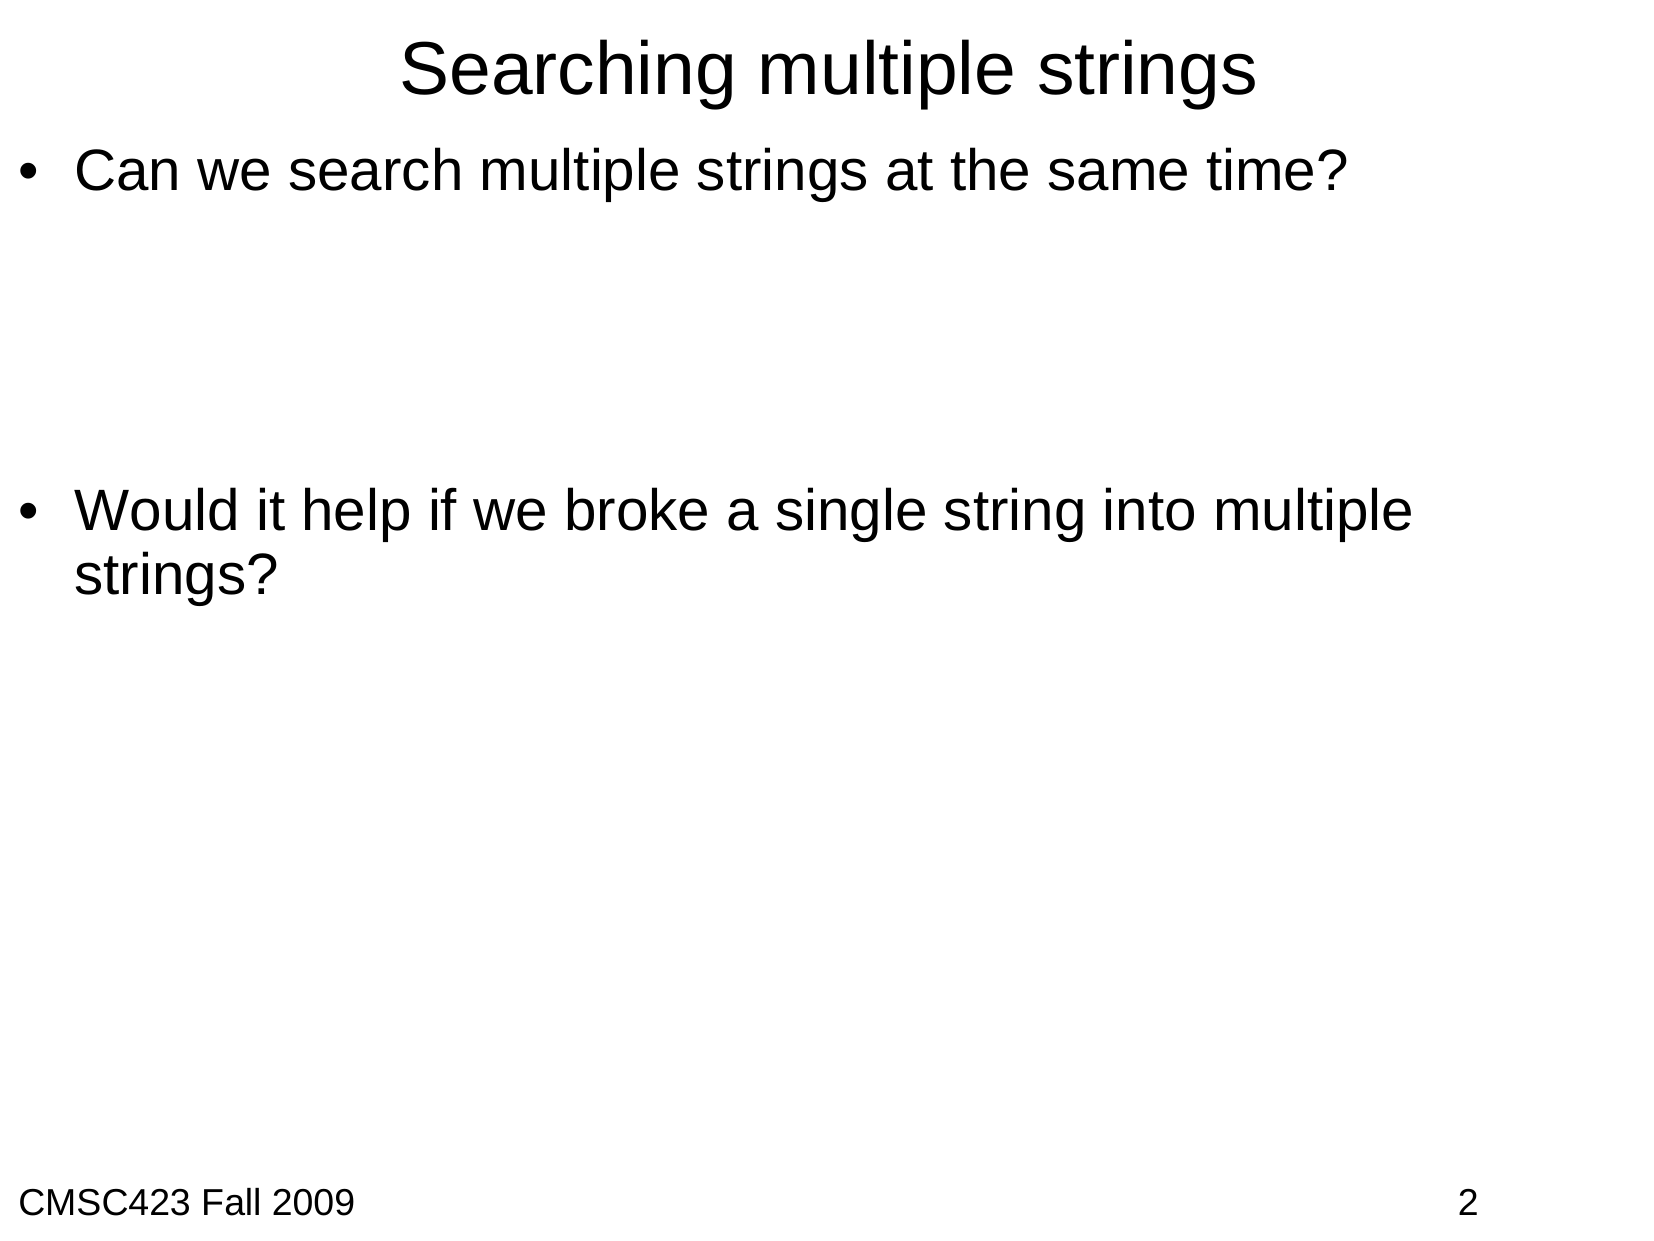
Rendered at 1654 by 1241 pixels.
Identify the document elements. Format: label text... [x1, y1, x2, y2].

list Can we search multiple strings at the same time? Would it help if we broke a single string into multiple strings? [18, 137, 1637, 1167]
title Searching multiple strings [21, 10, 1637, 128]
